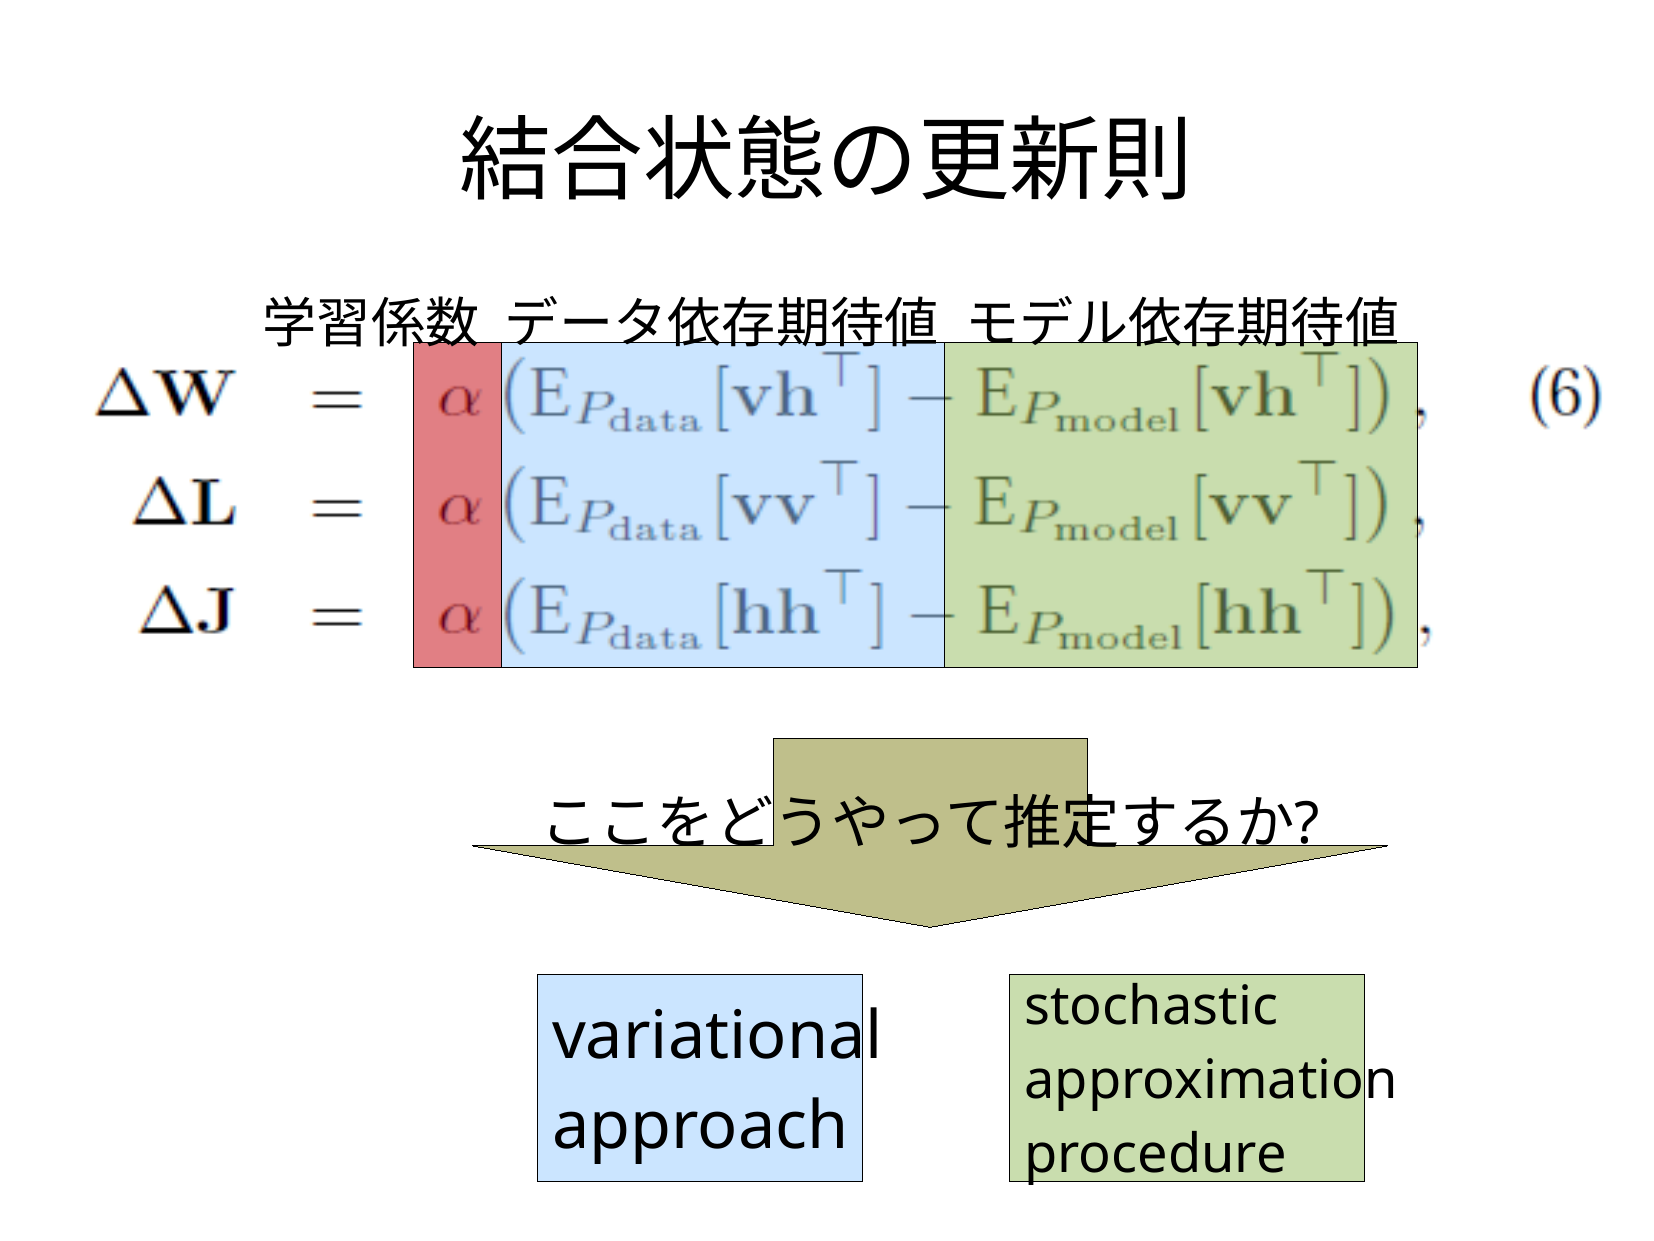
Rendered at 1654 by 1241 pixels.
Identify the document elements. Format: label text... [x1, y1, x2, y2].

text_box データ依存期待値 [514, 271, 950, 361]
text_box モデル依存期待値 [950, 271, 1453, 532]
text_box variational approach [537, 974, 863, 1182]
title 結合状態の更新則 [82, 56, 1571, 250]
picture [88, 289, 1625, 703]
text_box ここをどうやって推定するか? [472, 738, 1388, 928]
text_box 学習係数 [248, 271, 514, 361]
text_box [413, 361, 1418, 668]
text_box stochastic approximation procedure [1009, 974, 1365, 1182]
